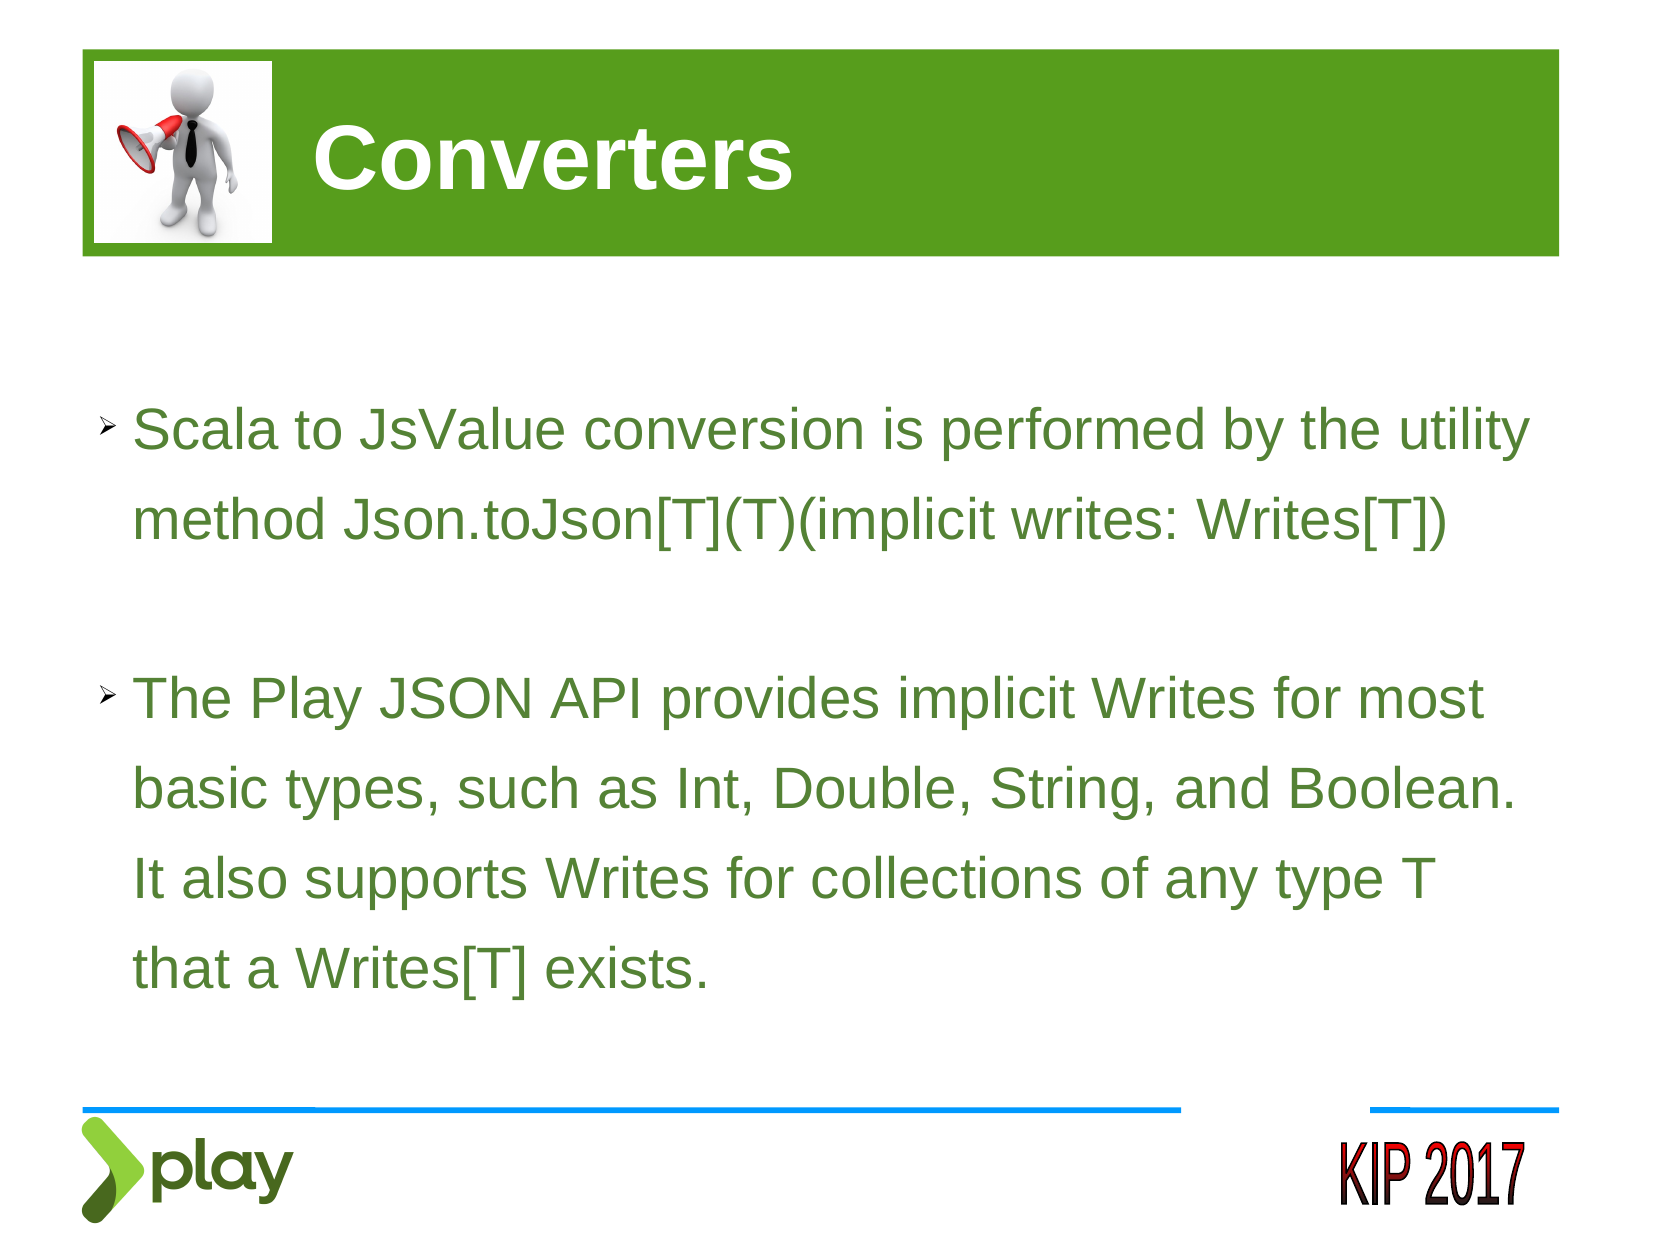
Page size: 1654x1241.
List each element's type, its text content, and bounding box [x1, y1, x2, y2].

title Converters [82, 49, 1560, 257]
picture [68, 1111, 302, 1229]
text_box Scala to JsValue conversion is performed by the utility method Json.toJson[T](T)(implicit writes: Writes[T]) The Play JSON API provides implicit Writes for most basic types, such as Int, Double, String, and Boolean. It also supports Writes for collections of any type T that a Writes[T] exists. [82, 299, 1560, 1065]
picture [94, 61, 272, 243]
